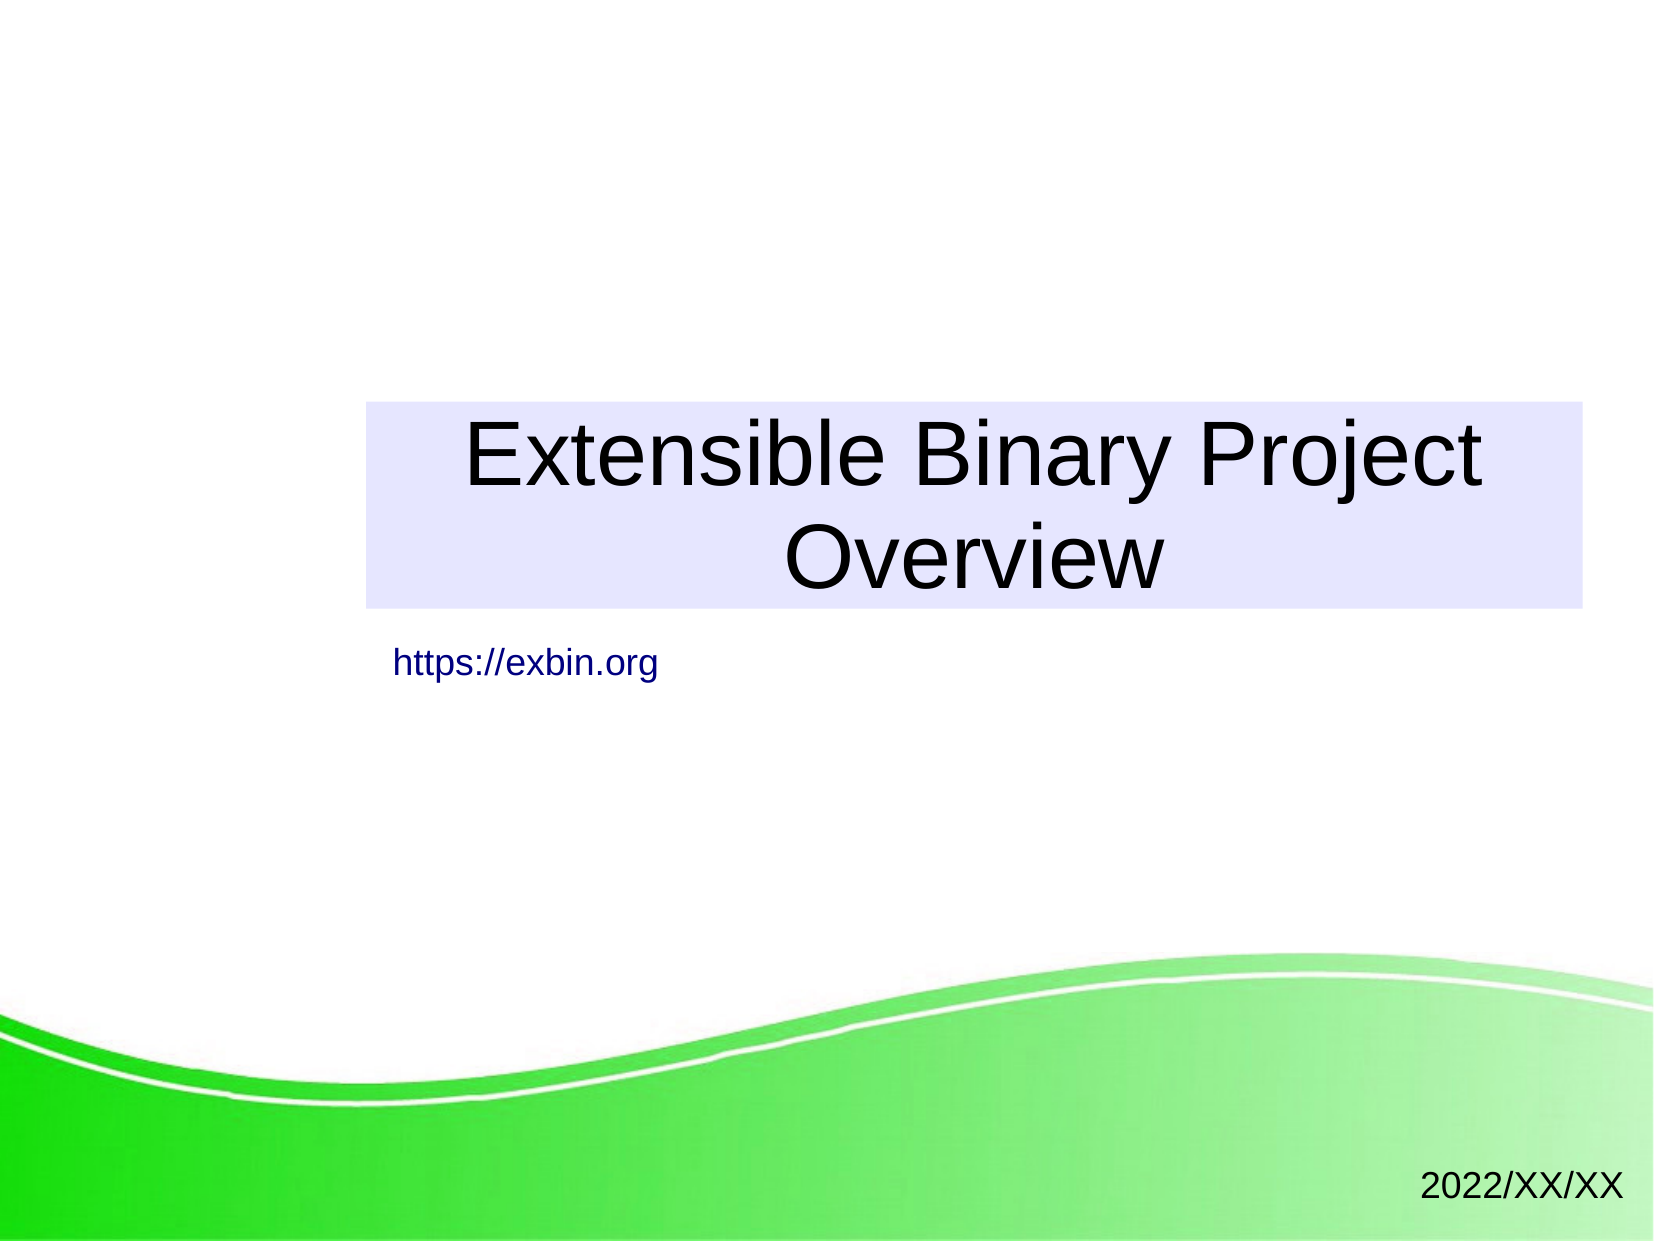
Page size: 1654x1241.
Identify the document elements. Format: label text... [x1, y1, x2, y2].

title Extensible Binary Project Overview [366, 401, 1583, 609]
text_box 2022/XX/XX [1405, 1157, 1654, 1215]
picture [0, 952, 1654, 1241]
text_box https://exbin.org [377, 634, 1583, 692]
